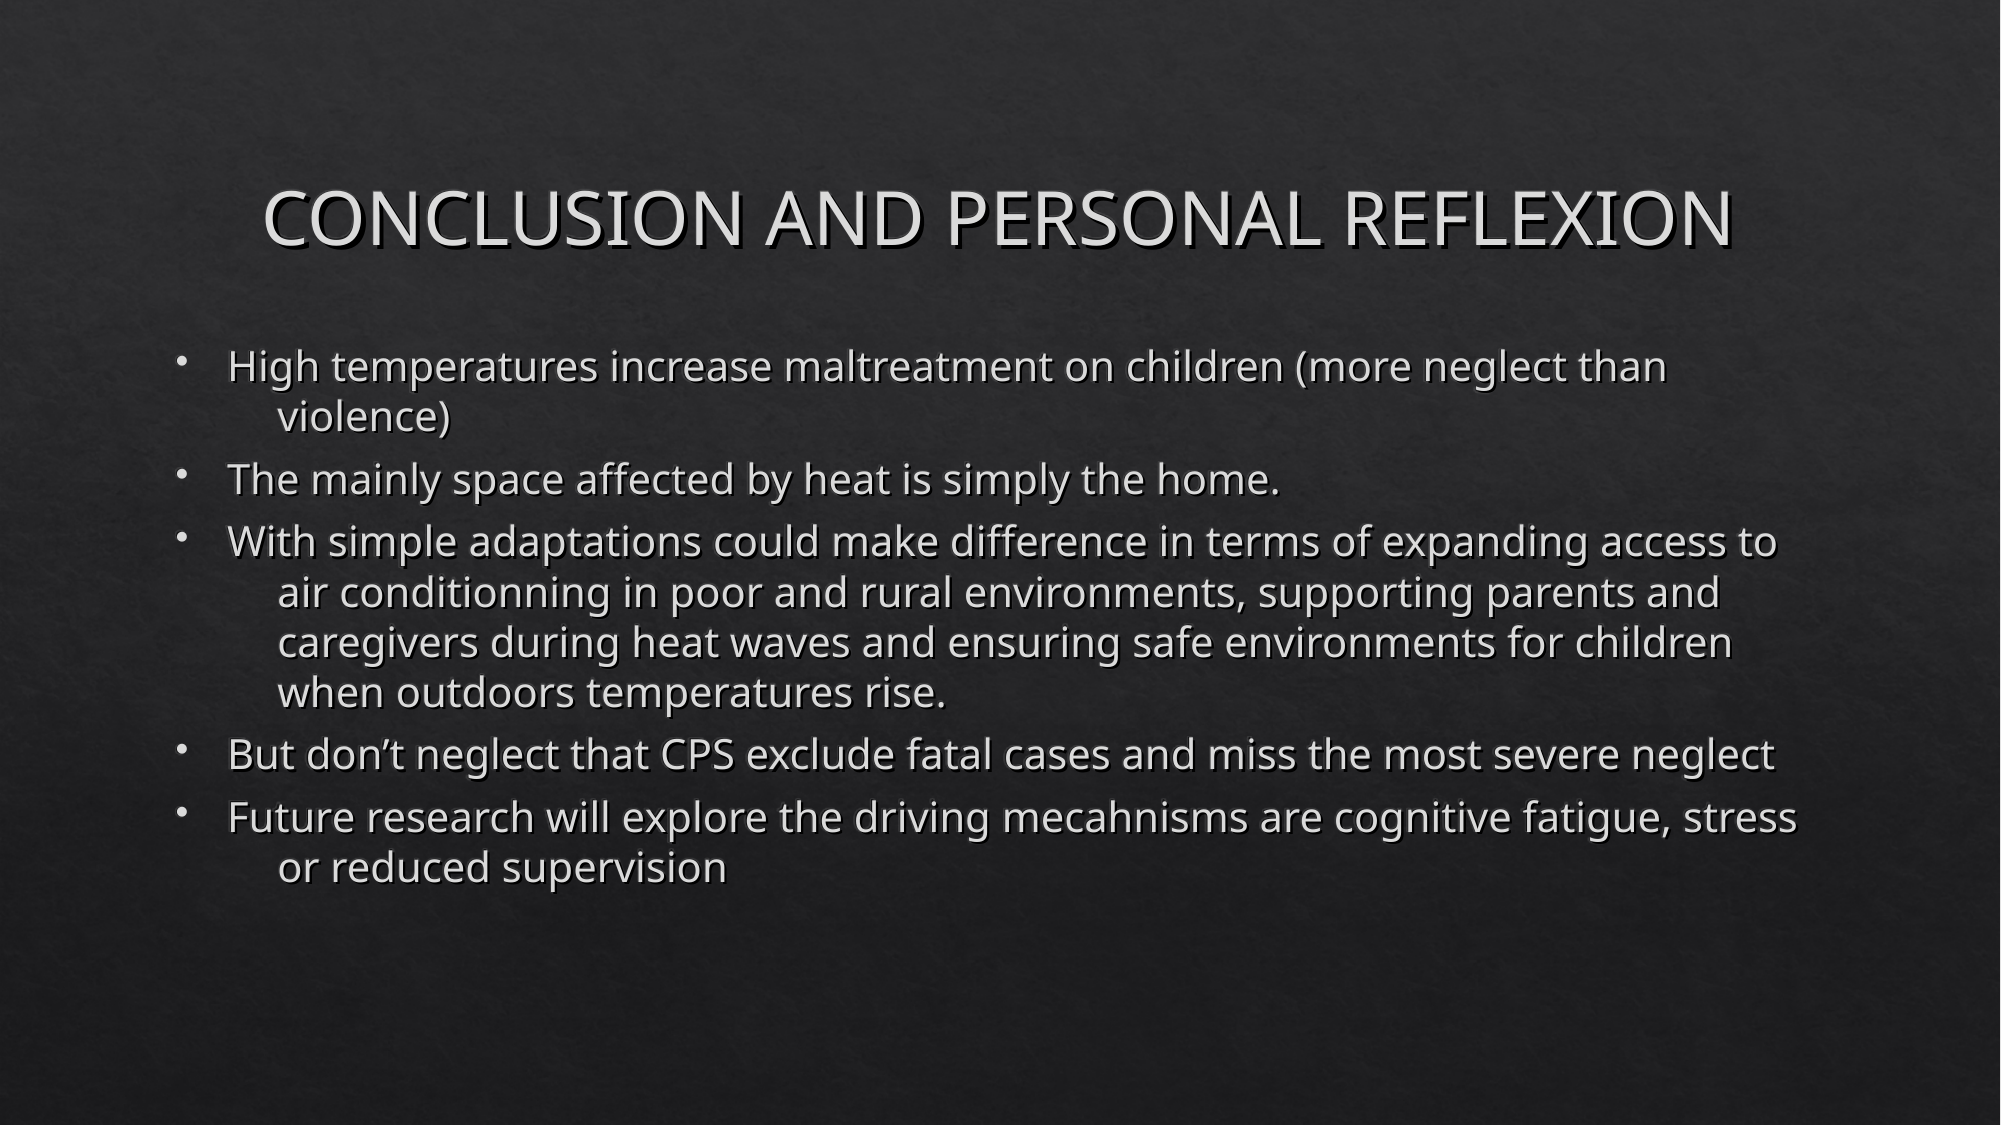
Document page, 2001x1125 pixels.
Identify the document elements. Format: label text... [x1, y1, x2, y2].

title CONCLUSION AND PERSONAL REFLEXION [149, 135, 1849, 295]
list High temperatures increase maltreatment on children (more neglect than violence) The mainly space affected by heat is simply the home. With simple adaptations could make difference in terms of expanding access to air conditionning in poor and rural environments, supporting parents and caregivers during heat waves and ensuring safe environments for children when outdoors temperatures rise. But don’t neglect that CPS exclude fatal cases and miss the most severe neglect Future research will explore the driving mecahnisms are cognitive fatigue, stress or reduced supervision [149, 332, 1849, 999]
